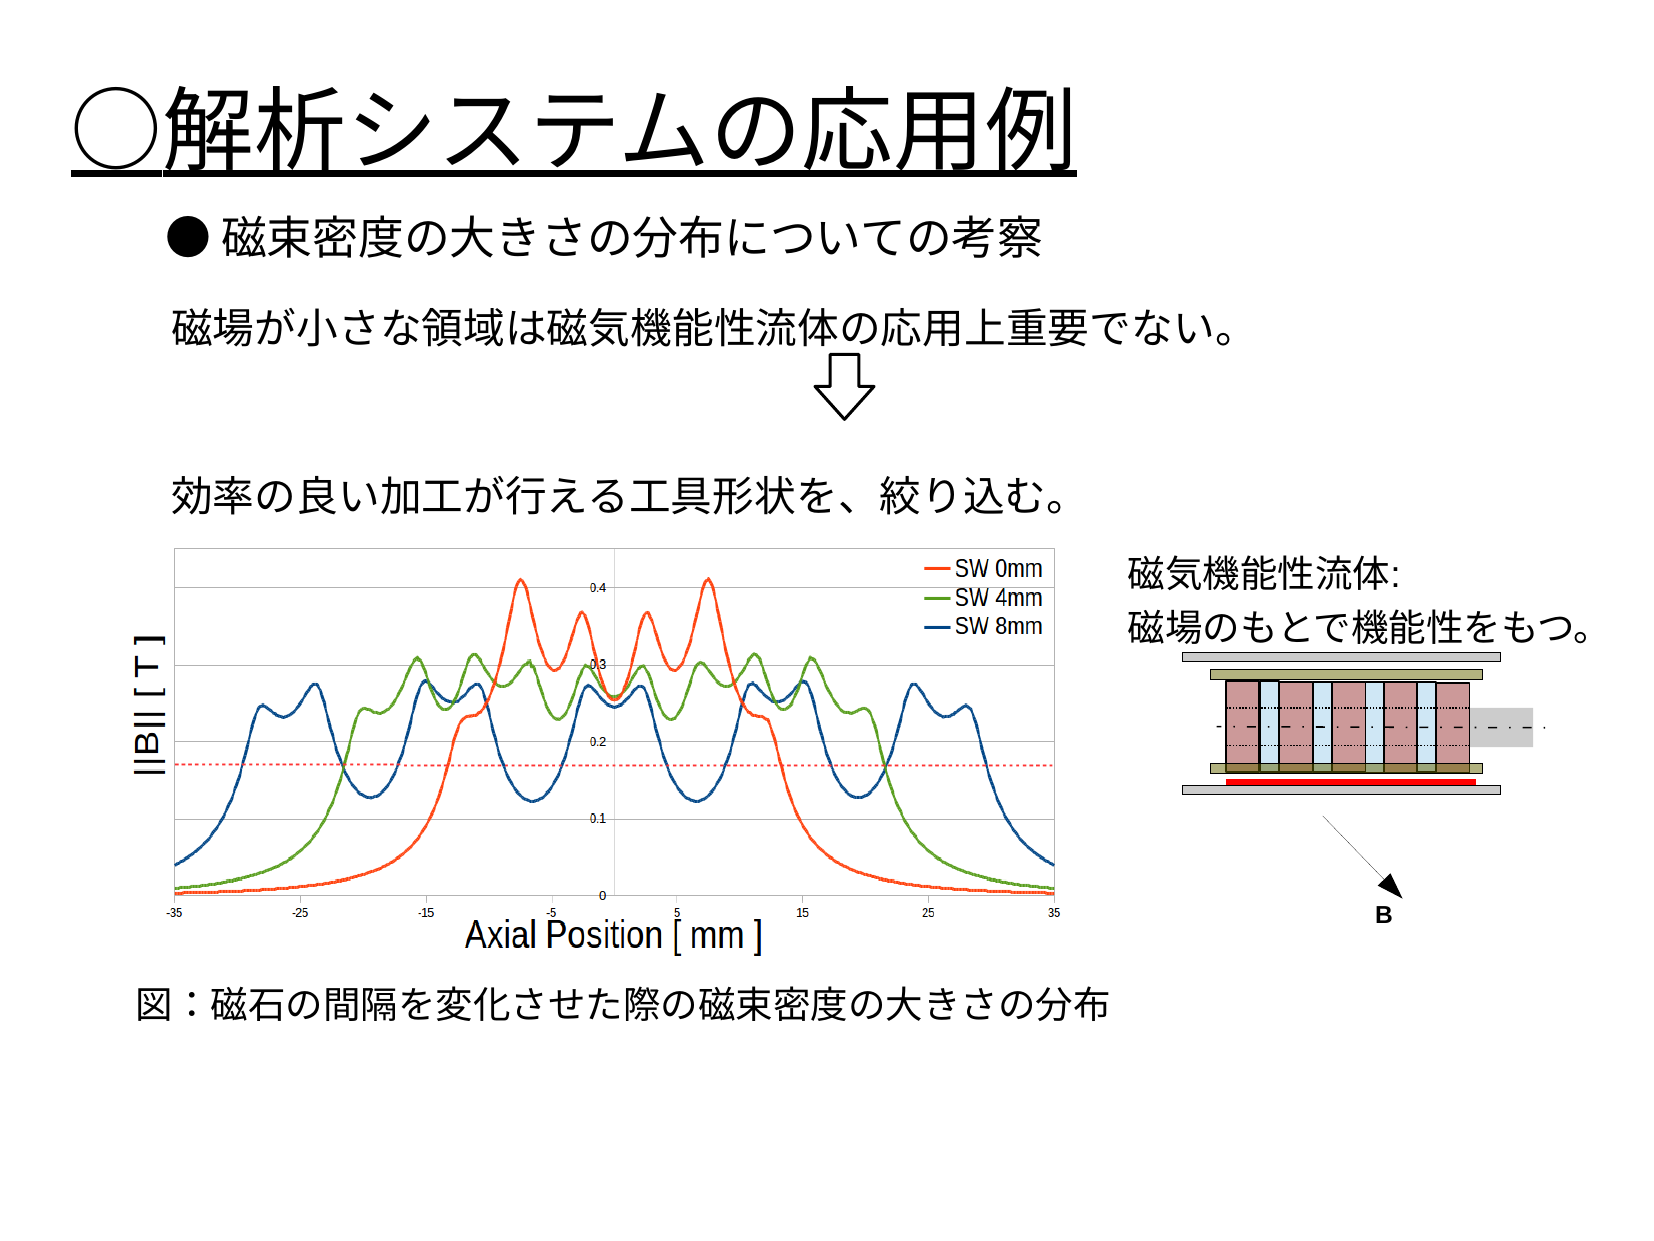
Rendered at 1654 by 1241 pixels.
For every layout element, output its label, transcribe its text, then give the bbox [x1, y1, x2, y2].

picture [117, 529, 1081, 968]
list 磁気機能性流体: 磁場のもとで機能性をもつ。 [1057, 544, 1654, 674]
title ○解析システムの応用例 [70, 19, 1559, 227]
list ● 磁束密度の大きさの分布についての考察 [94, 201, 1453, 325]
text_box [1210, 674, 1483, 680]
list 磁場が小さな領域は磁気機能性流体の応用上重要でない。 効率の良い加工が行える工具形状を、絞り込む。 [100, 295, 1654, 538]
text_box [1210, 681, 1534, 774]
list B [1321, 900, 1405, 929]
text_box [1182, 785, 1501, 795]
list 図：磁石の間隔を変化させた際の磁束密度の大きさの分布 [0, 975, 1288, 1036]
